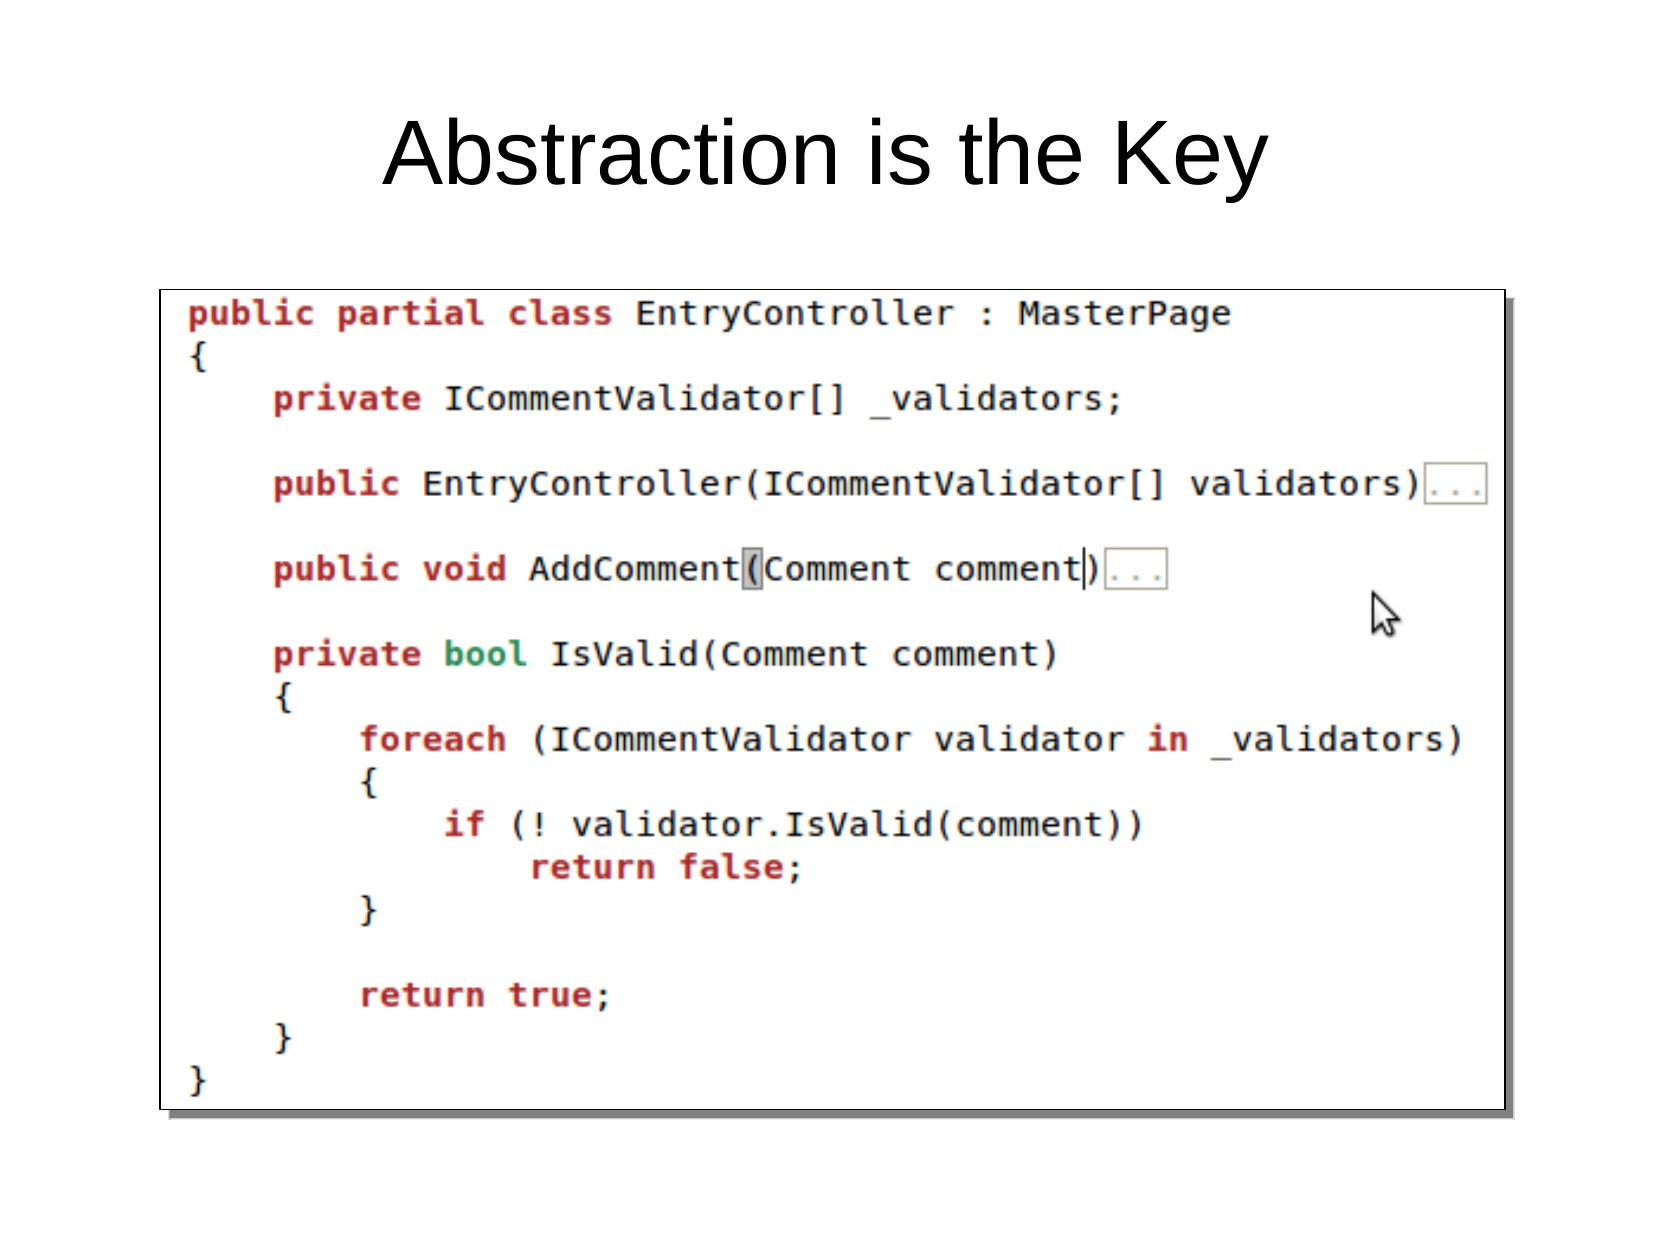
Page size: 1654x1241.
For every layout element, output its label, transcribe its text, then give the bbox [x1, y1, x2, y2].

title Abstraction is the Key [82, 49, 1571, 257]
picture [160, 290, 1505, 1109]
